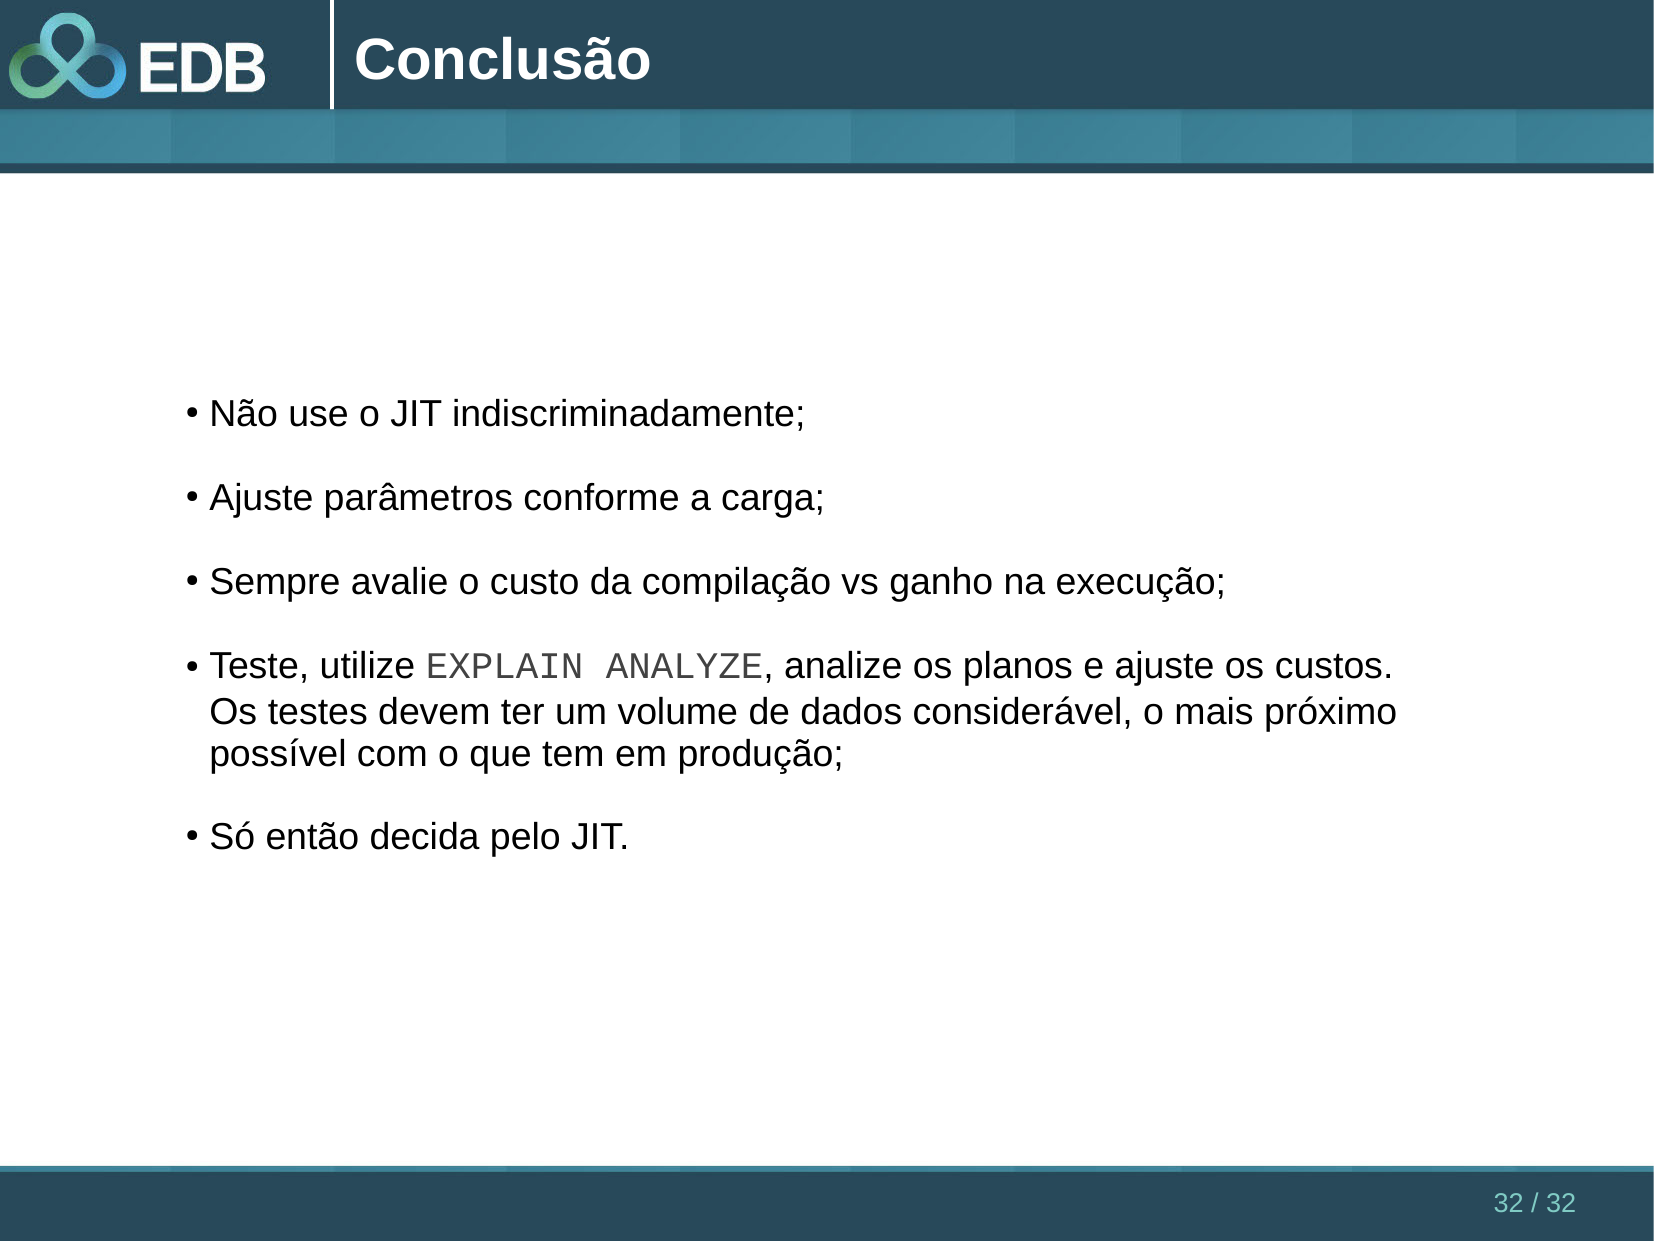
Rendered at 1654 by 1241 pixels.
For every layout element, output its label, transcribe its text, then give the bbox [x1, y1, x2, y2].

picture [0, 0, 1654, 1241]
title Conclusão [354, 26, 1595, 92]
text_box Não use o JIT indiscriminadamente; Ajuste parâmetros conforme a carga; Sempre avalie o custo da compilação vs ganho na execução; Teste, utilize EXPLAIN ANALYZE, analize os planos e ajuste os custos. Os testes devem ter um volume de dados considerável, o mais próximo possível com o que tem em produção; Só então decida pelo JIT. [170, 385, 1486, 866]
